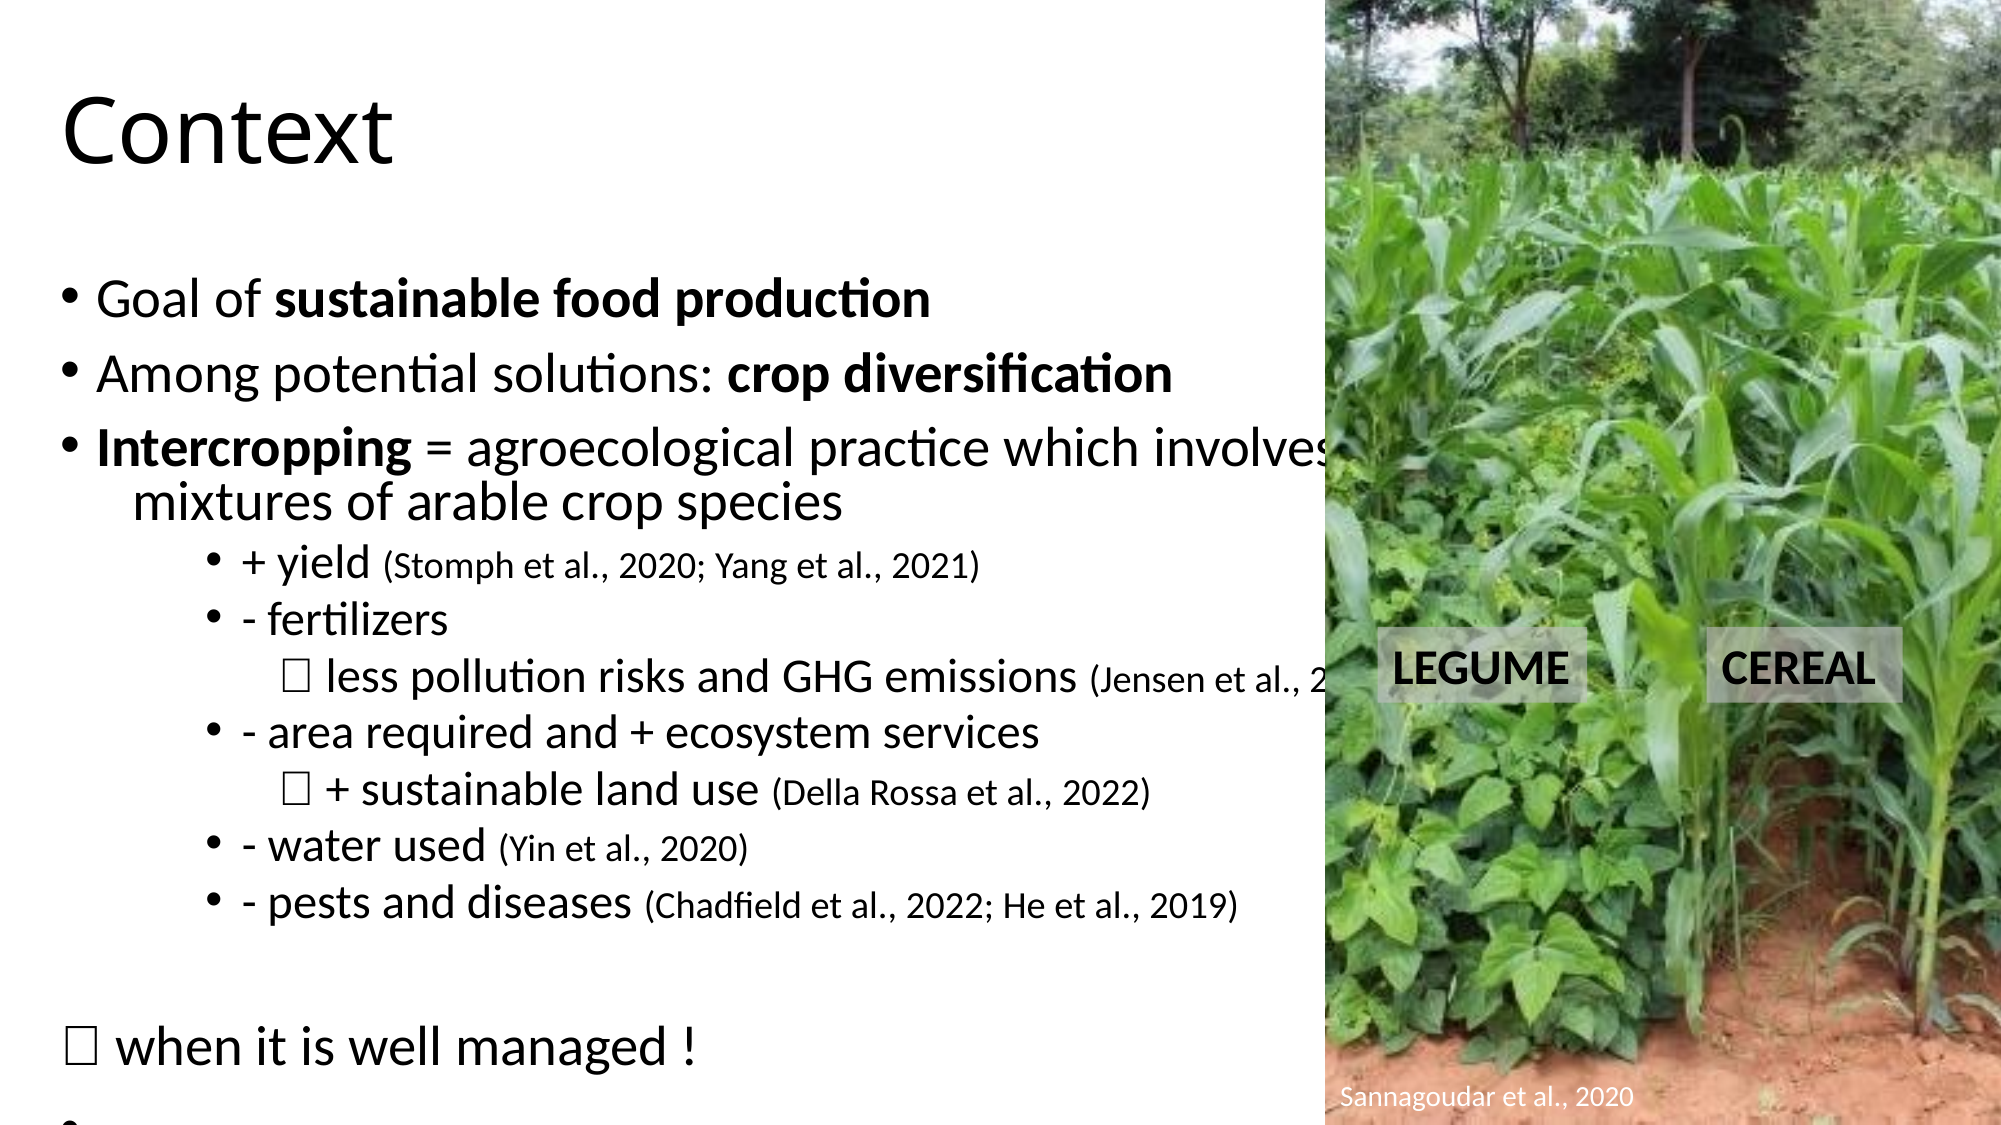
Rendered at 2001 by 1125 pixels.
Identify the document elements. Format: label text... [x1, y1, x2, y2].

text_box Sannagoudar et al., 2020​ [1325, 1070, 1649, 1120]
list Goal of sustainable food production ​ Among potential solutions: crop diversification ​ Intercropping = agroecological practice which involves mixtures of arable crop species + yield (Stomph et al., 2020; Yang et al., 2021)​ - fertilizers  less pollution risks and GHG emissions (Jensen et al., 2020) ​ - area required and + ecosystem services  + sustainable land use (Della Rossa et al., 2022)​ - water used (Yin et al., 2020)​ - pests and diseases (Chadfield et al., 2022; He et al., 2019)​  when it is well managed ! [44, 267, 1325, 1125]
text_box CEREAL [1706, 626, 1903, 703]
picture [1325, 0, 2000, 1125]
text_box LEGUME [1377, 626, 1588, 703]
title Context [44, 24, 1325, 243]
